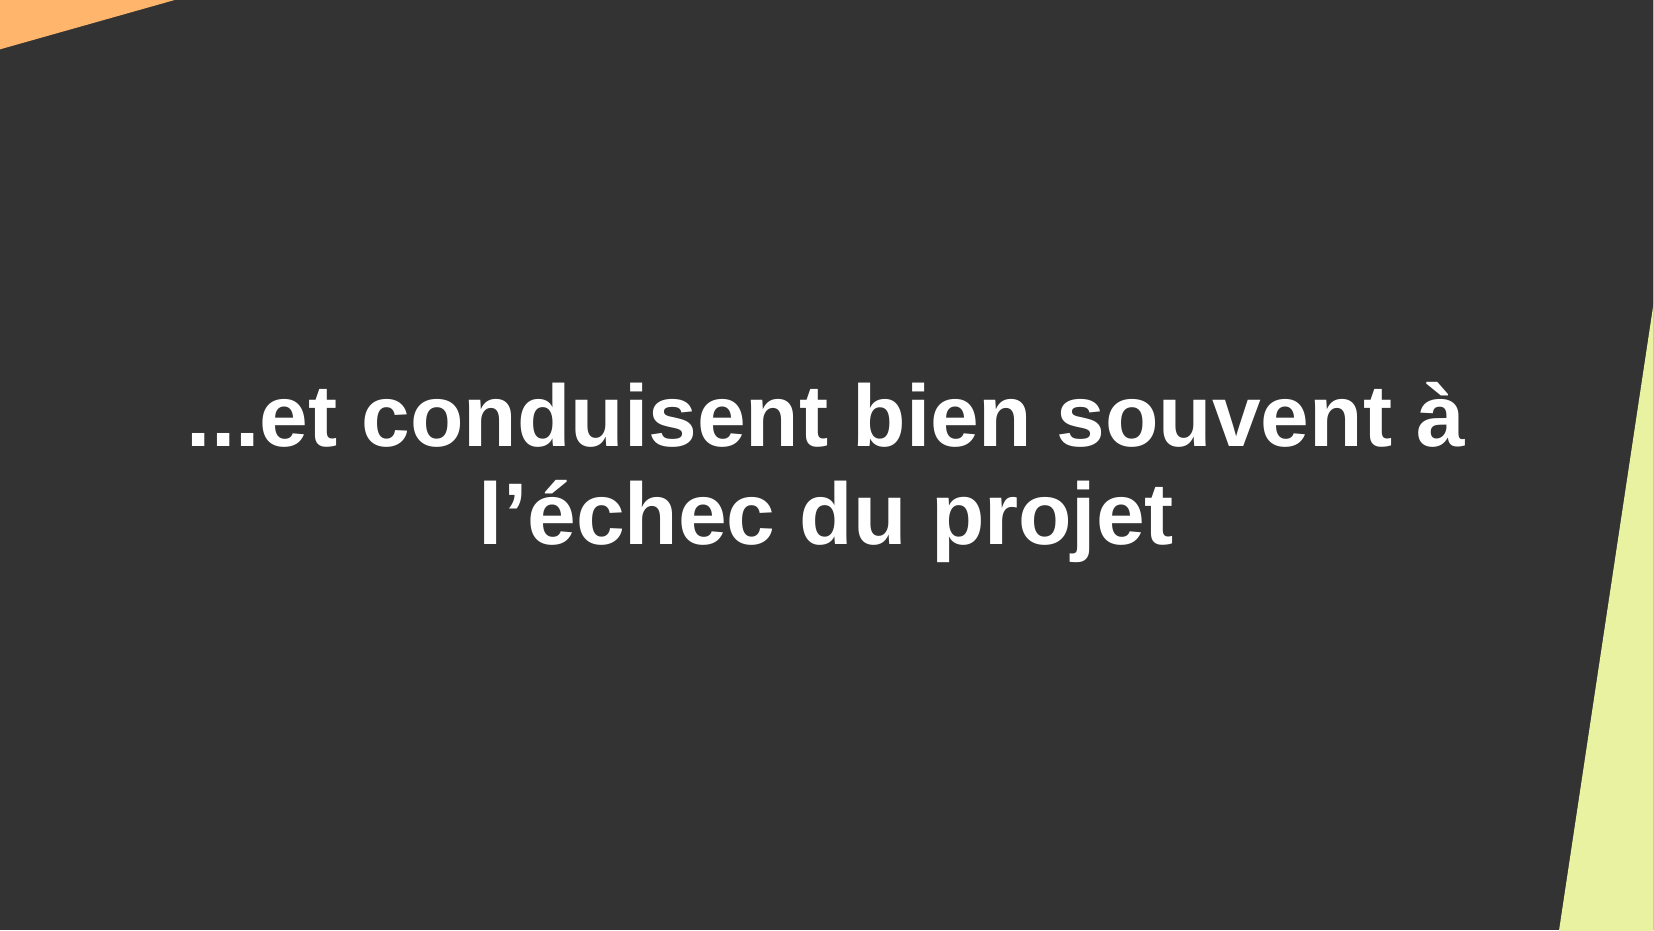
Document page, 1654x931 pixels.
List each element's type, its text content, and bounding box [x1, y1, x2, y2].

title ...et conduisent bien souvent à l’échec du projet [31, 318, 1622, 612]
text_box [0, 0, 175, 50]
text_box [1558, 300, 1654, 931]
